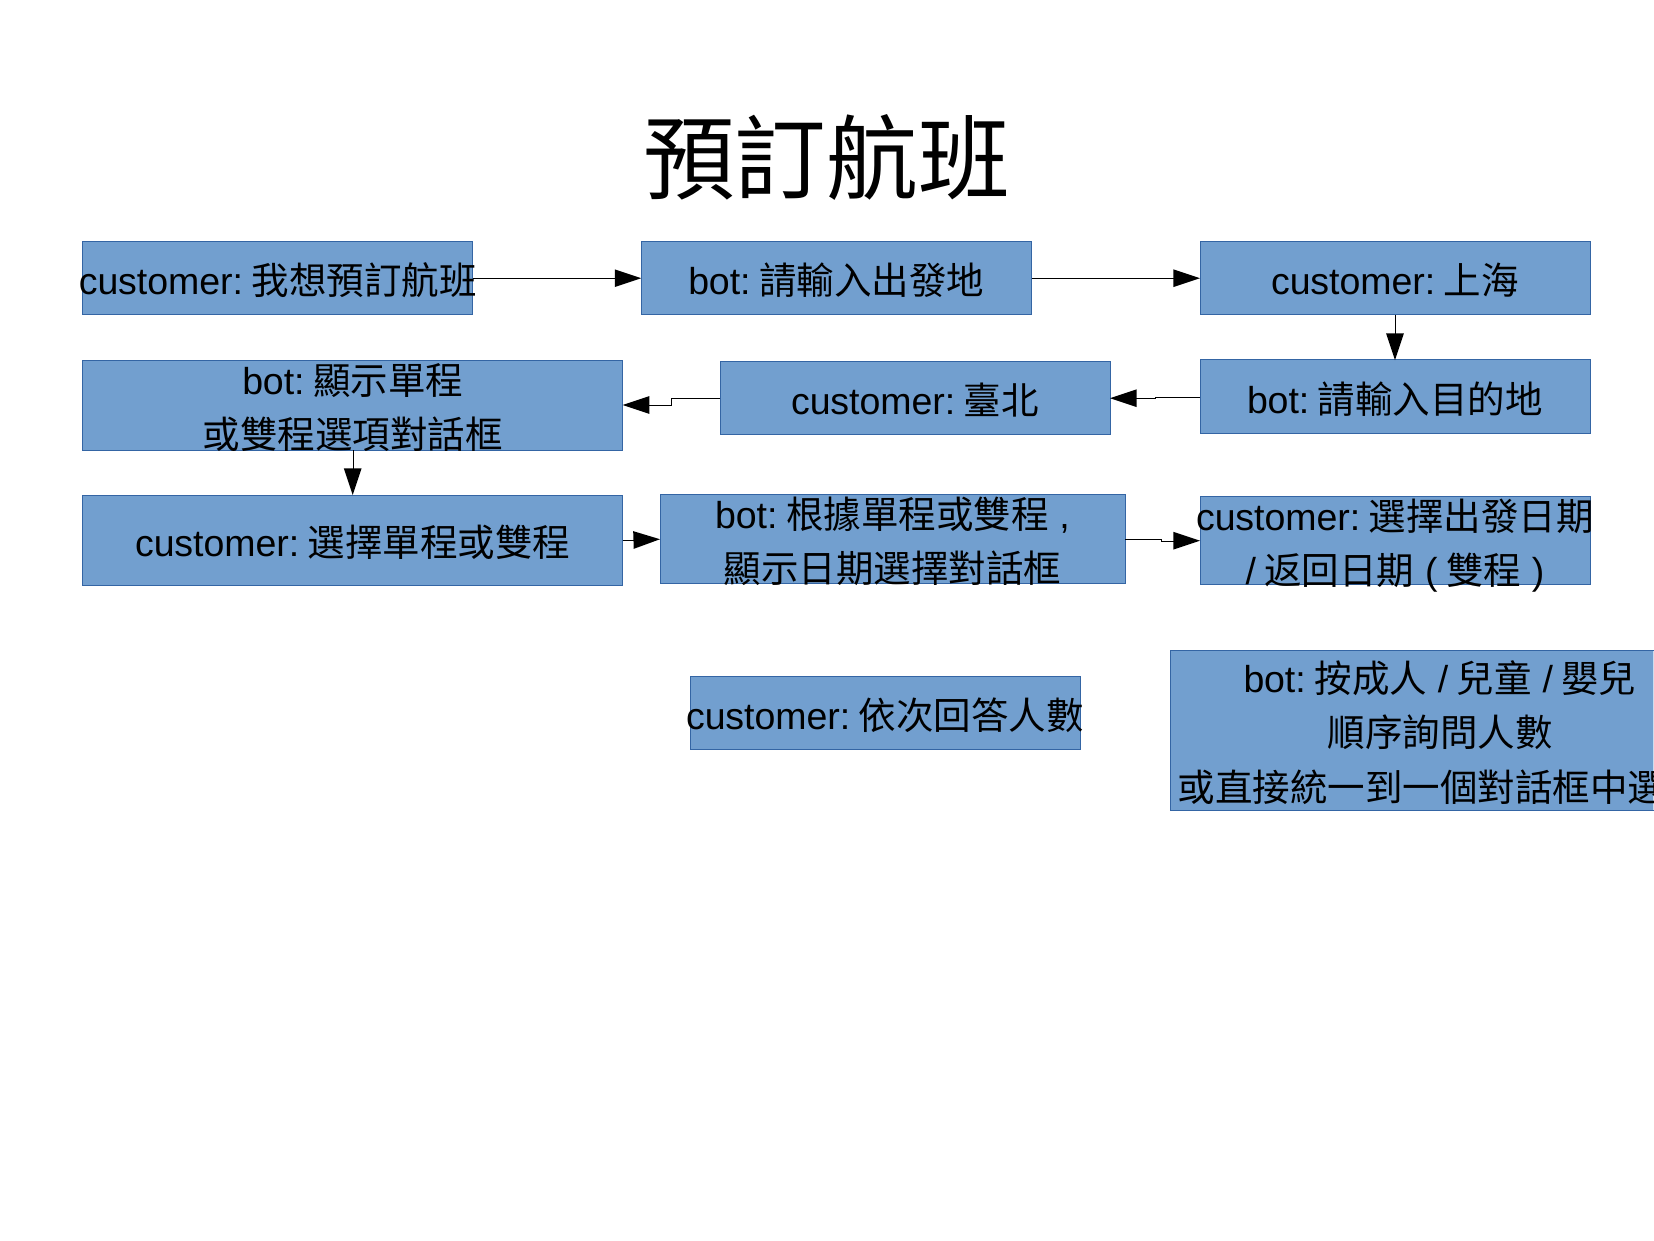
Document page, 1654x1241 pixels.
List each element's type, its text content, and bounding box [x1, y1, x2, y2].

text_box customer:選擇出發日期 /返回日期(雙程) [1307, 557, 1332, 582]
title 預訂航班 [82, 49, 1571, 257]
text_box customer:臺北 [720, 361, 1111, 435]
text_box bot:顯示單程 或雙程選項對話框 [82, 360, 623, 451]
text_box customer:依次回答人數 [690, 676, 1081, 750]
text_box bot:根據單程或雙程, 顯示日期選擇對話框 [660, 494, 1126, 584]
text_box bot:請輸入目的地 [1200, 359, 1591, 434]
text_box customer:上海 [1200, 241, 1591, 315]
text_box customer:選擇出發日期 /返回日期(雙程) [1200, 496, 1591, 585]
text_box customer:我想預訂航班 [82, 241, 473, 315]
text_box bot:請輸入出發地 [641, 241, 1032, 315]
text_box bot:按成人/兒童/嬰兒 順序詢問人數 或直接統一到一個對話框中選擇 [1170, 650, 1654, 811]
text_box customer:選擇單程或雙程 [82, 495, 623, 586]
